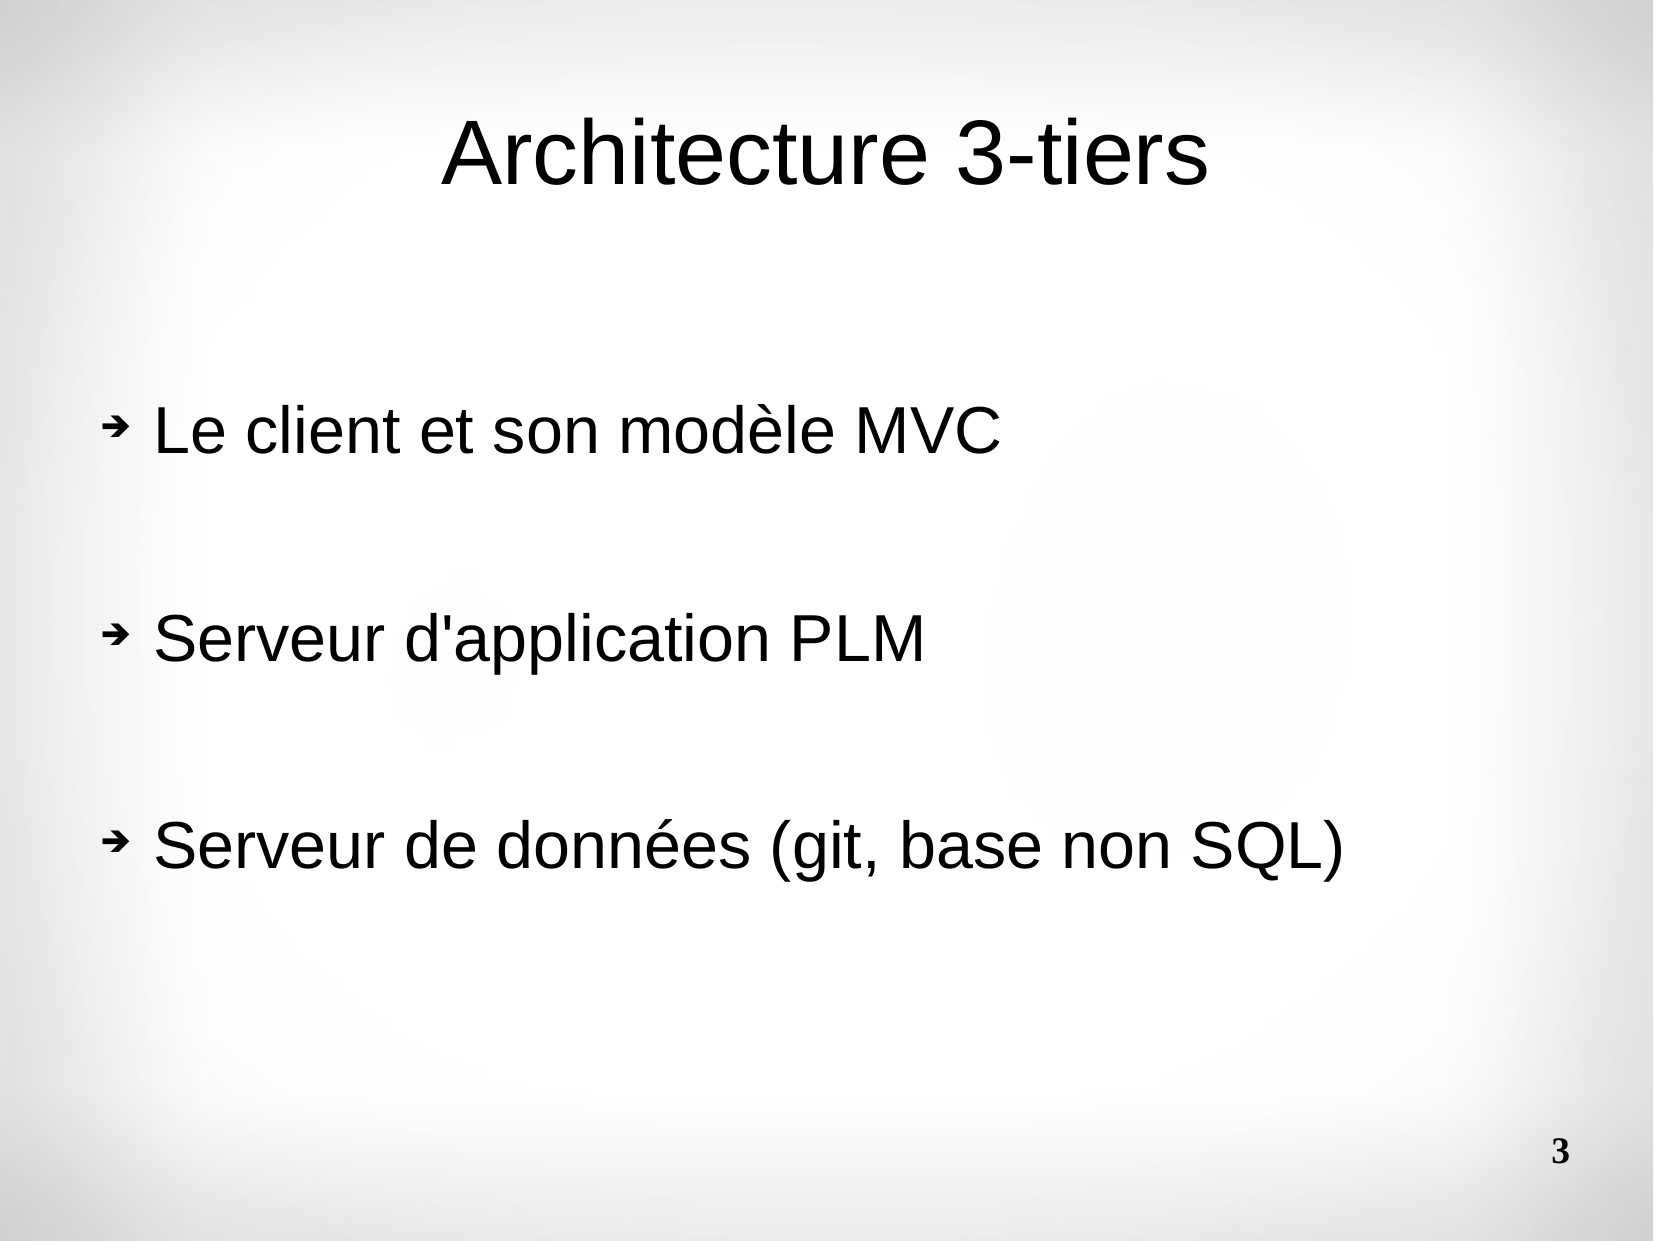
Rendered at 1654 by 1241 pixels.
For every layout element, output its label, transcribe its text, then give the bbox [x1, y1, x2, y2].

title Architecture 3-tiers [82, 49, 1571, 257]
picture [0, 0, 1654, 1241]
list Le client et son modèle MVC Serveur d'application PLM Serveur de données (git, base non SQL) [82, 290, 1571, 1010]
